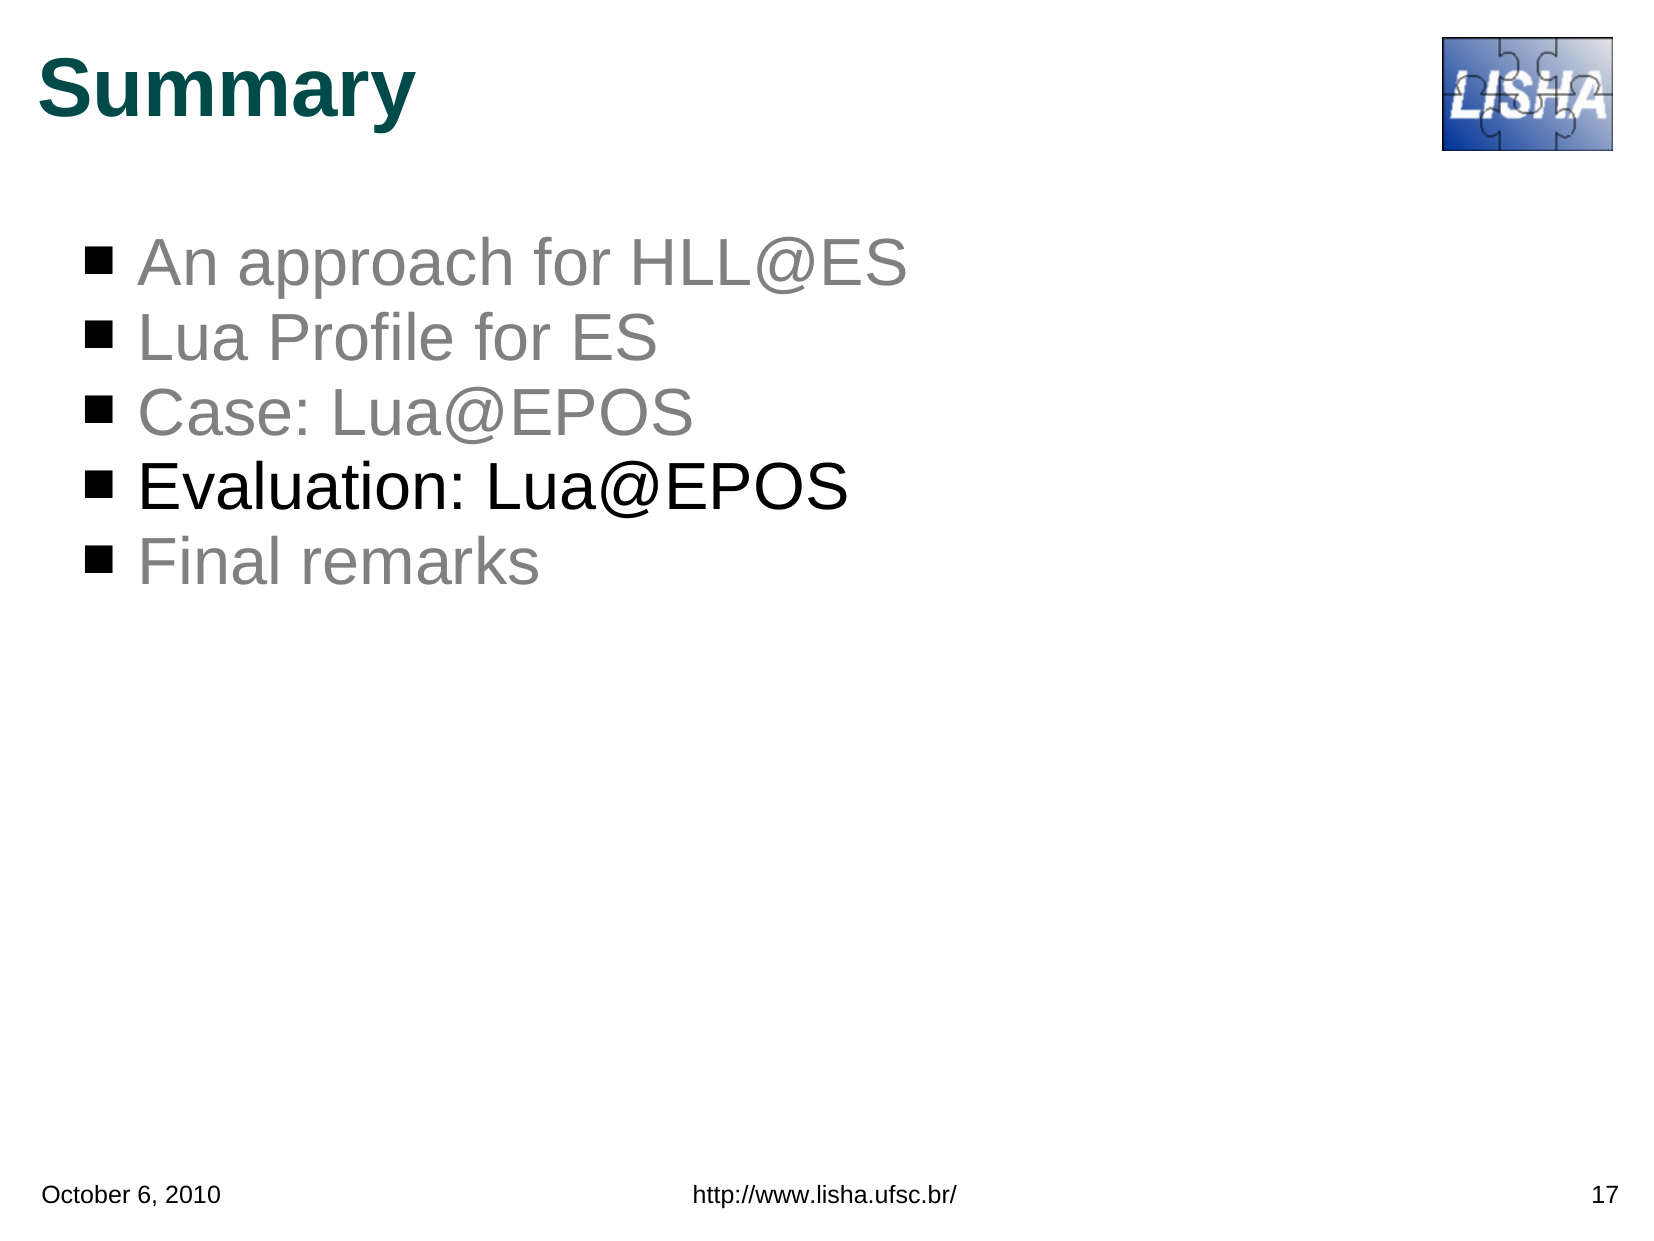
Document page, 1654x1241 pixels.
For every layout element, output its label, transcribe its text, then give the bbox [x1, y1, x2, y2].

list An approach for HLL@ES Lua Profile for ES Case: Lua@EPOS Evaluation: Lua@EPOS Final remarks [37, 225, 1613, 1163]
title Summary [37, 37, 1426, 151]
picture [1442, 37, 1613, 151]
